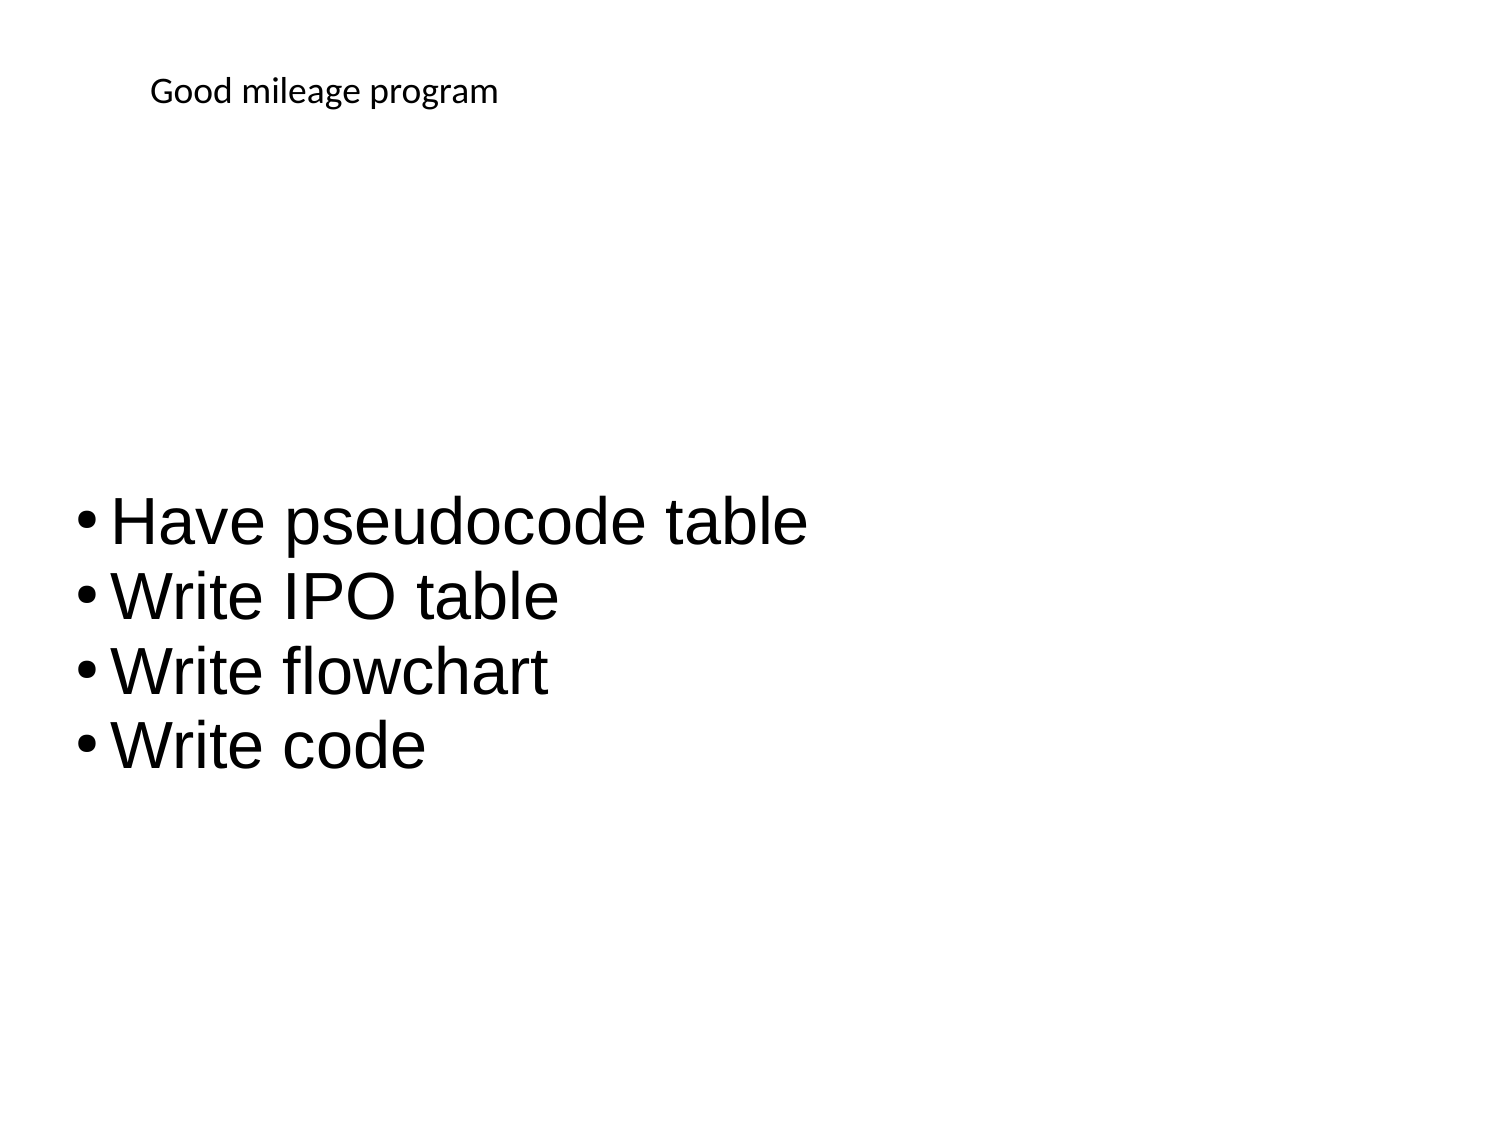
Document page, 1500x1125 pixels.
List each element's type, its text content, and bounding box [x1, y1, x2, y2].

subtitle Have pseudocode table Write IPO table Write flowchart Write code [75, 262, 1425, 1005]
title Good mileage program [0, 0, 1351, 188]
